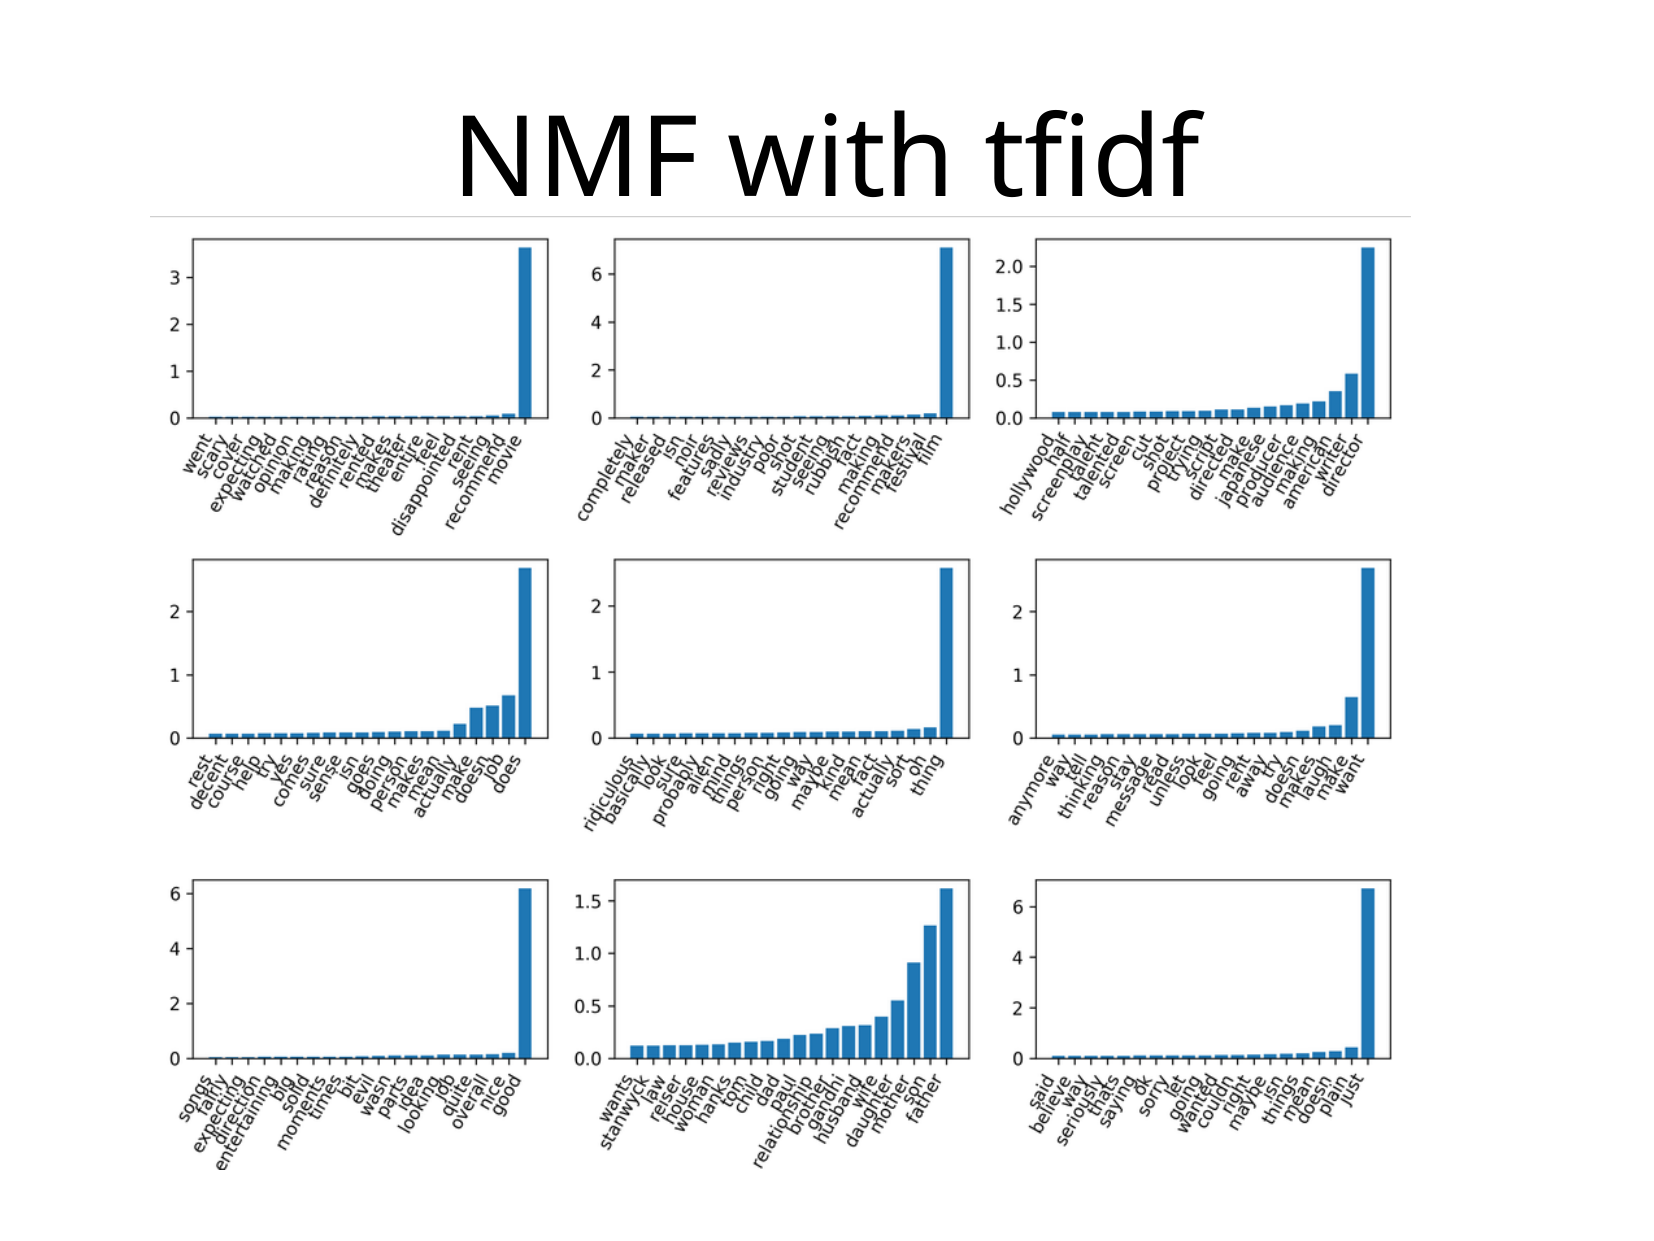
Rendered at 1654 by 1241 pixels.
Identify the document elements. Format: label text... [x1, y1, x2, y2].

title NMF with tfidf [82, 49, 1571, 257]
picture [150, 216, 1411, 1171]
